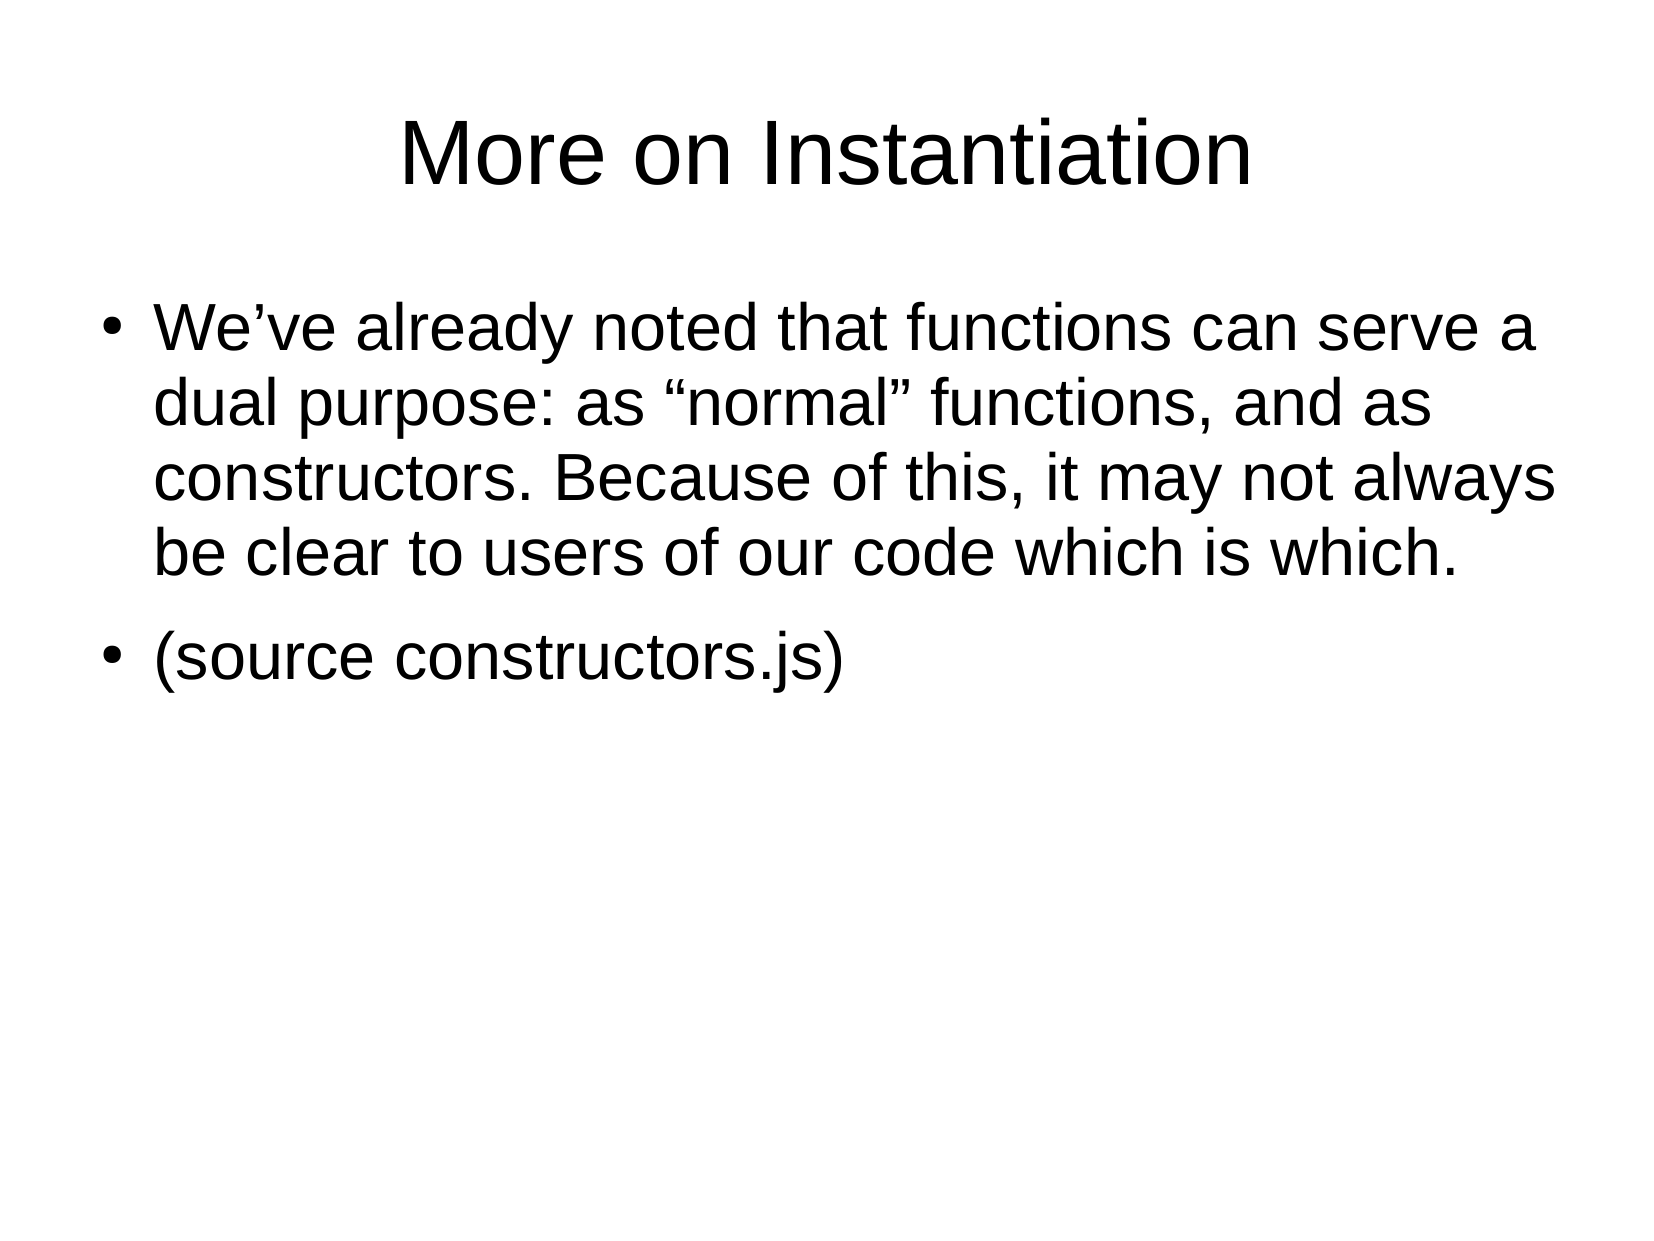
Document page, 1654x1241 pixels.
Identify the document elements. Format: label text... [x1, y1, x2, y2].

title More on Instantiation [82, 49, 1571, 257]
list We’ve already noted that functions can serve a dual purpose: as “normal” functions, and as constructors. Because of this, it may not always be clear to users of our code which is which. (source constructors.js) [82, 290, 1571, 1010]
